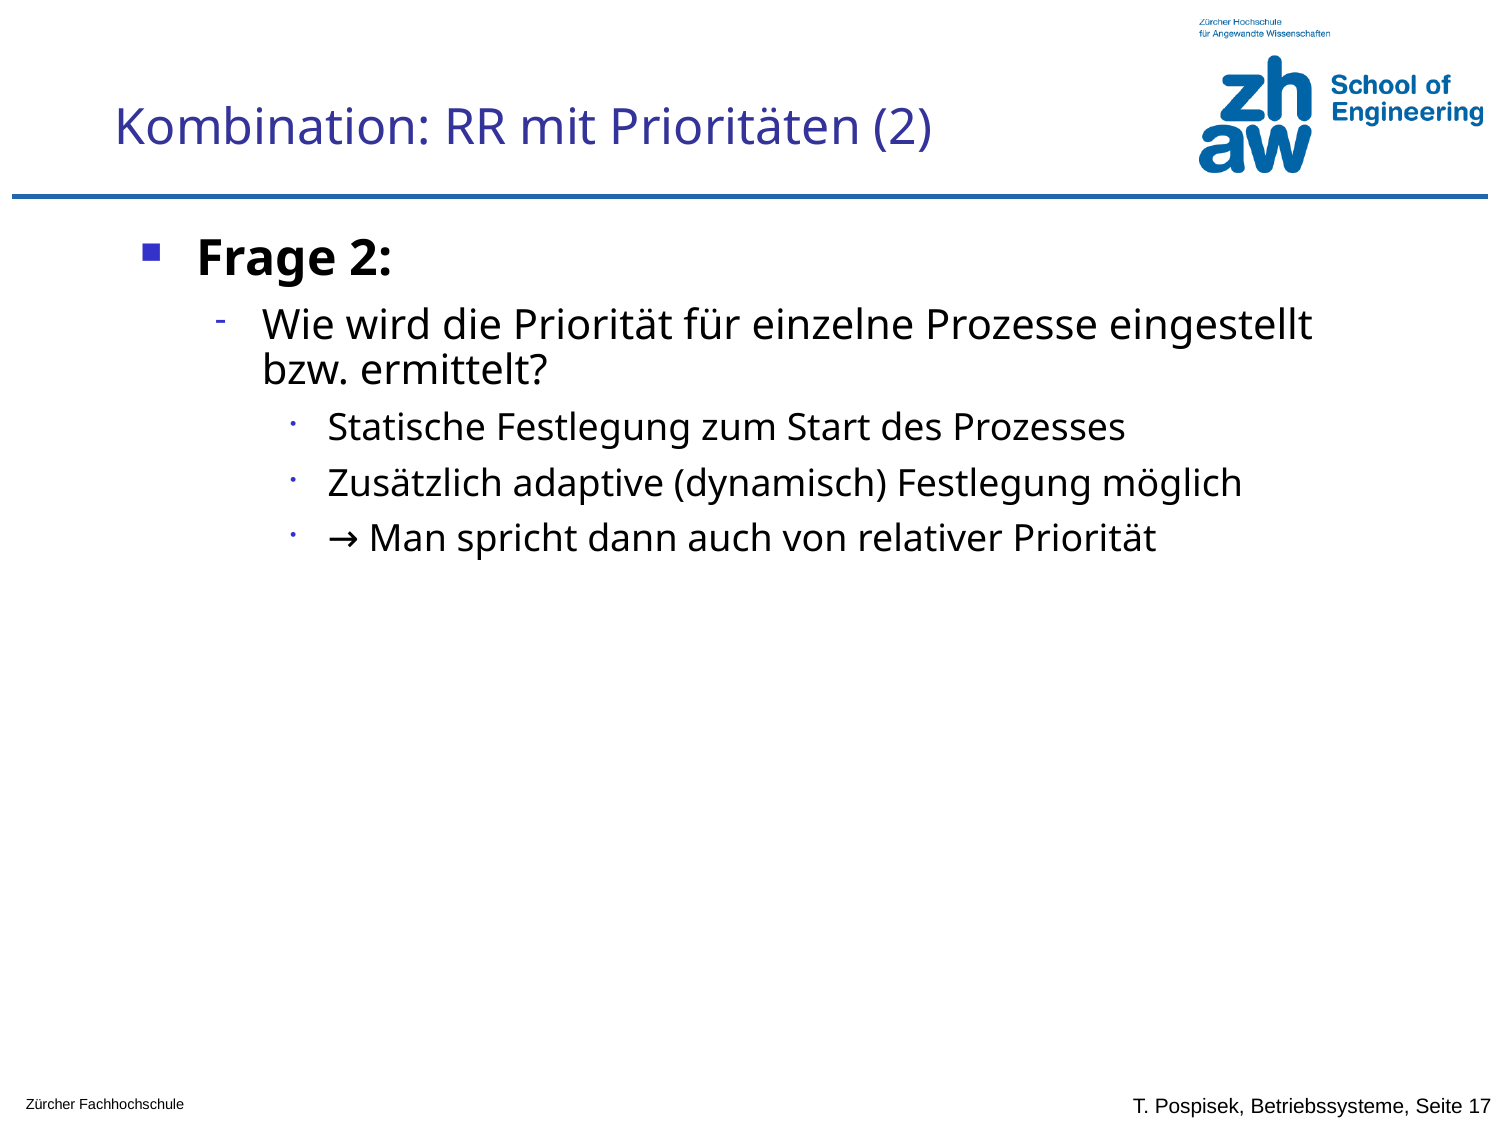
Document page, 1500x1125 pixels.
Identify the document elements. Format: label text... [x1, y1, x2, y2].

title Kombination: RR mit Prioritäten (2) [99, 50, 1379, 163]
list Frage 2: Wie wird die Priorität für einzelne Prozesse eingestellt bzw. ermittelt? Statische Festlegung zum Start des Prozesses Zusätzlich adaptive (dynamisch) Festlegung möglich → Man spricht dann auch von relativer Priorität [125, 224, 1363, 988]
picture [1199, 19, 1483, 173]
